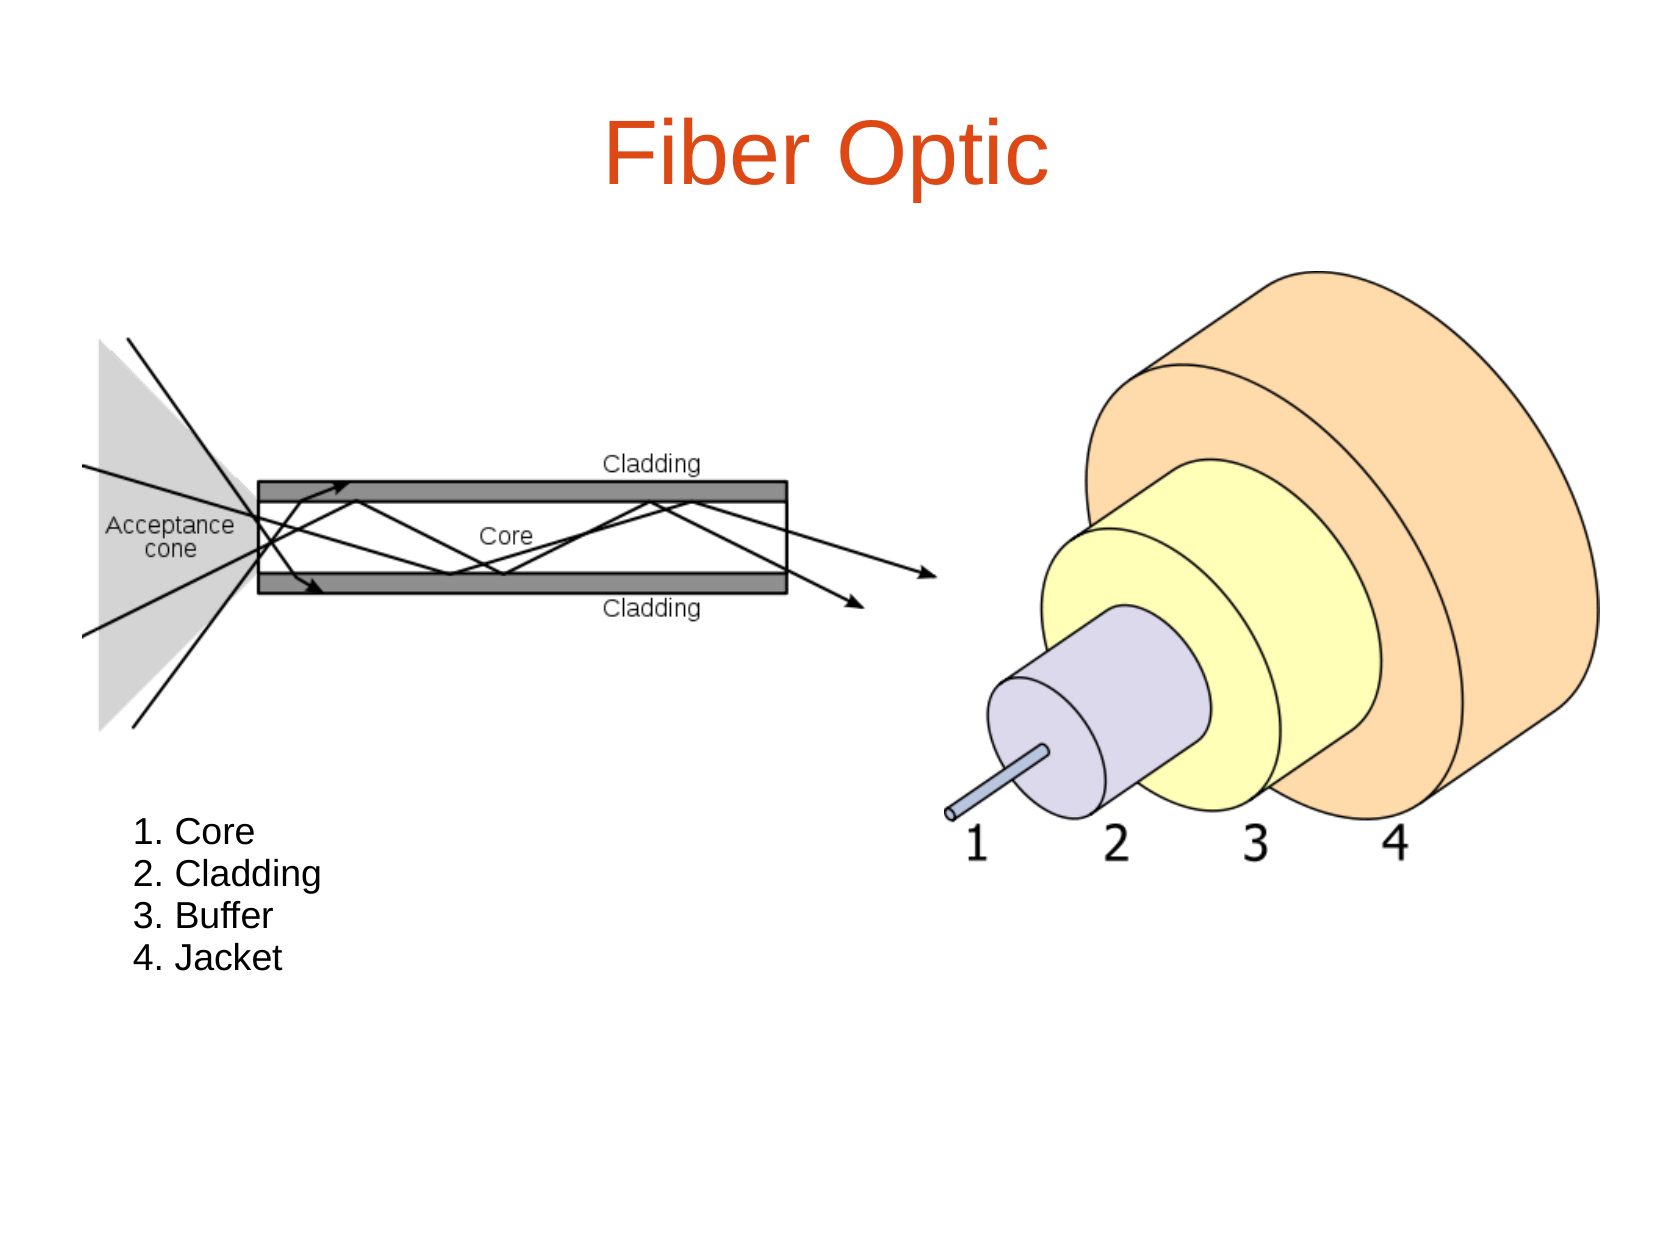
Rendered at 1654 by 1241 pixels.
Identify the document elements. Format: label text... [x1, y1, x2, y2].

picture [944, 271, 1600, 863]
title Fiber Optic [82, 49, 1571, 257]
picture [82, 333, 942, 733]
text_box 1. Core 2. Cladding 3. Buffer 4. Jacket [118, 803, 875, 1028]
